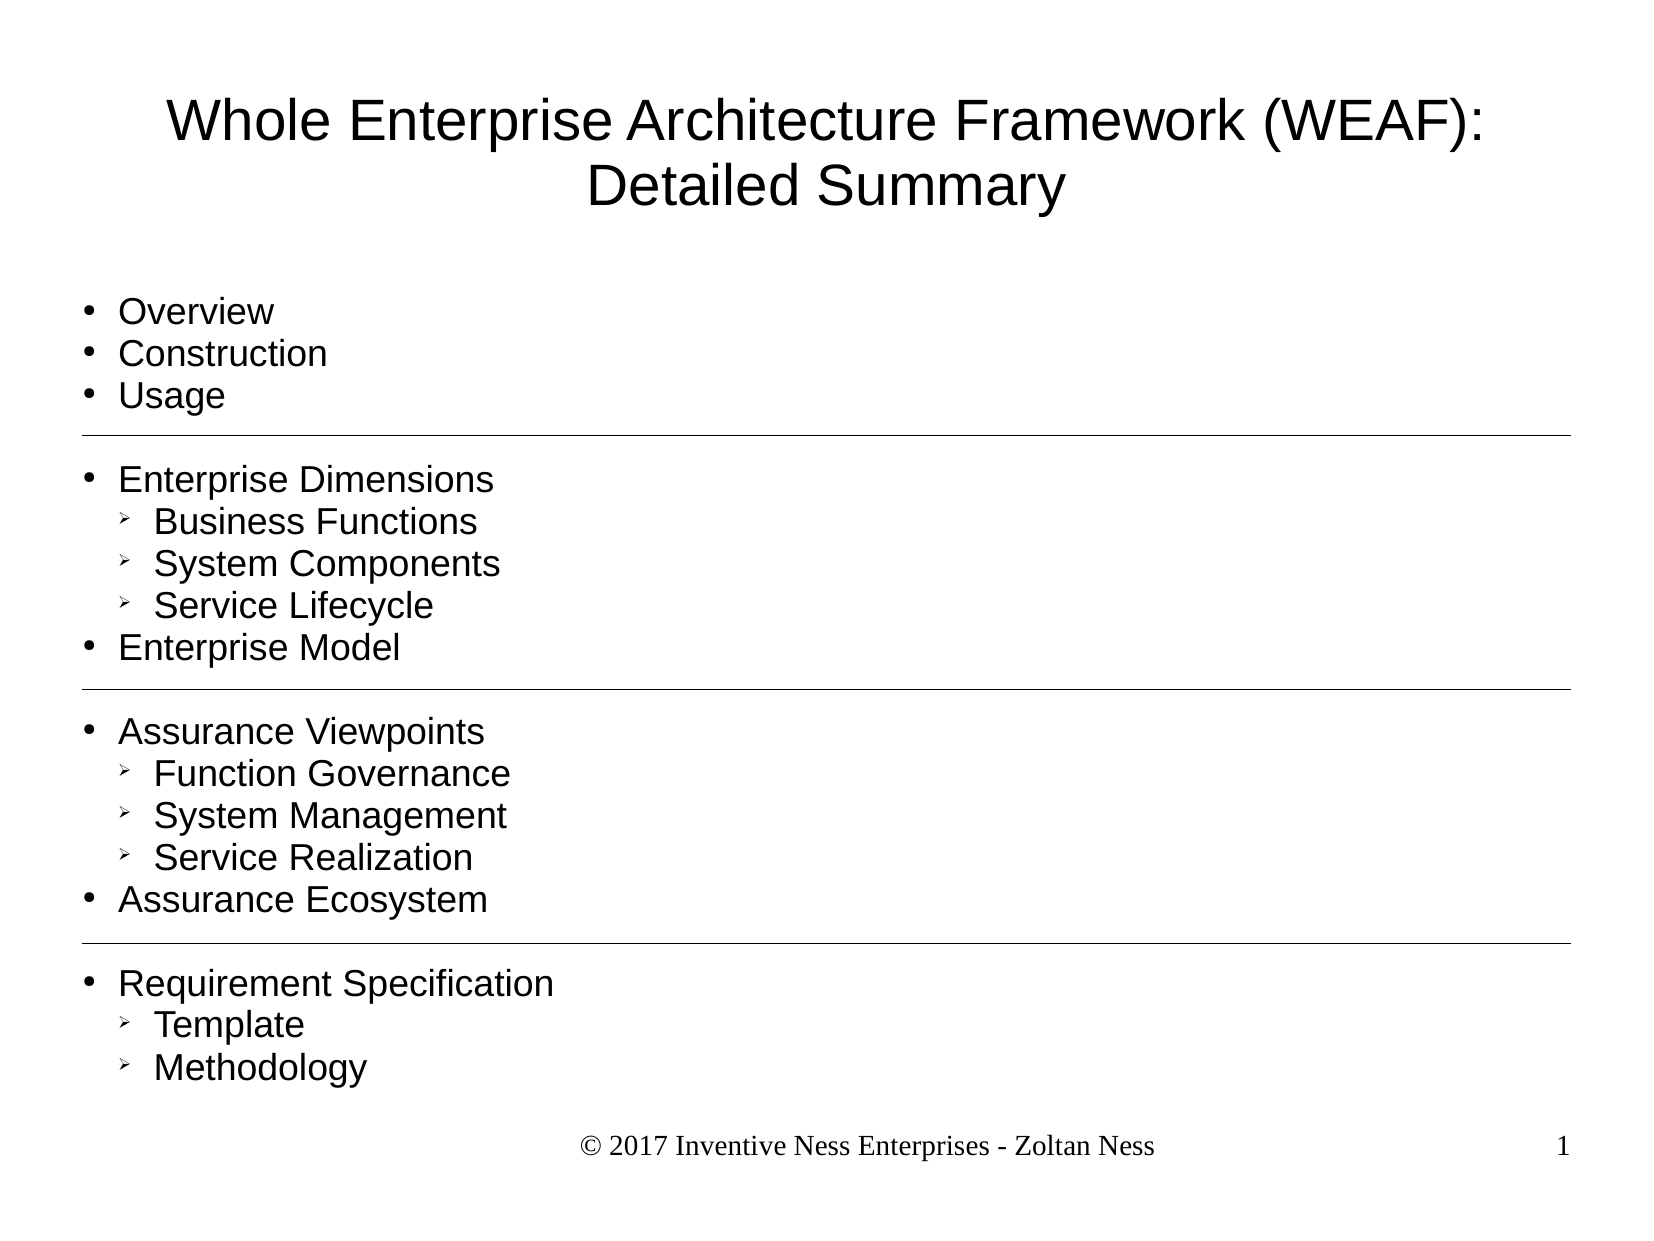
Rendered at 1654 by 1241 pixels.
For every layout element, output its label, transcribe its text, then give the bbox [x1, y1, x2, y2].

subtitle Overview Construction Usage Enterprise Dimensions Business Functions System Components Service Lifecycle Enterprise Model Assurance Viewpoints Function Governance System Management Service Realization Assurance Ecosystem Requirement Specification Template Methodology [82, 690, 1571, 943]
subtitle Overview Construction Usage Enterprise Dimensions Business Functions System Components Service Lifecycle Enterprise Model Assurance Viewpoints Function Governance System Management Service Realization Assurance Ecosystem Requirement Specification Template Methodology [82, 290, 1571, 435]
subtitle Overview Construction Usage Enterprise Dimensions Business Functions System Components Service Lifecycle Enterprise Model Assurance Viewpoints Function Governance System Management Service Realization Assurance Ecosystem Requirement Specification Template Methodology [82, 944, 1571, 1089]
title Whole Enterprise Architecture Framework (WEAF): Detailed Summary [82, 49, 1571, 257]
subtitle Overview Construction Usage Enterprise Dimensions Business Functions System Components Service Lifecycle Enterprise Model Assurance Viewpoints Function Governance System Management Service Realization Assurance Ecosystem Requirement Specification Template Methodology [82, 436, 1571, 689]
